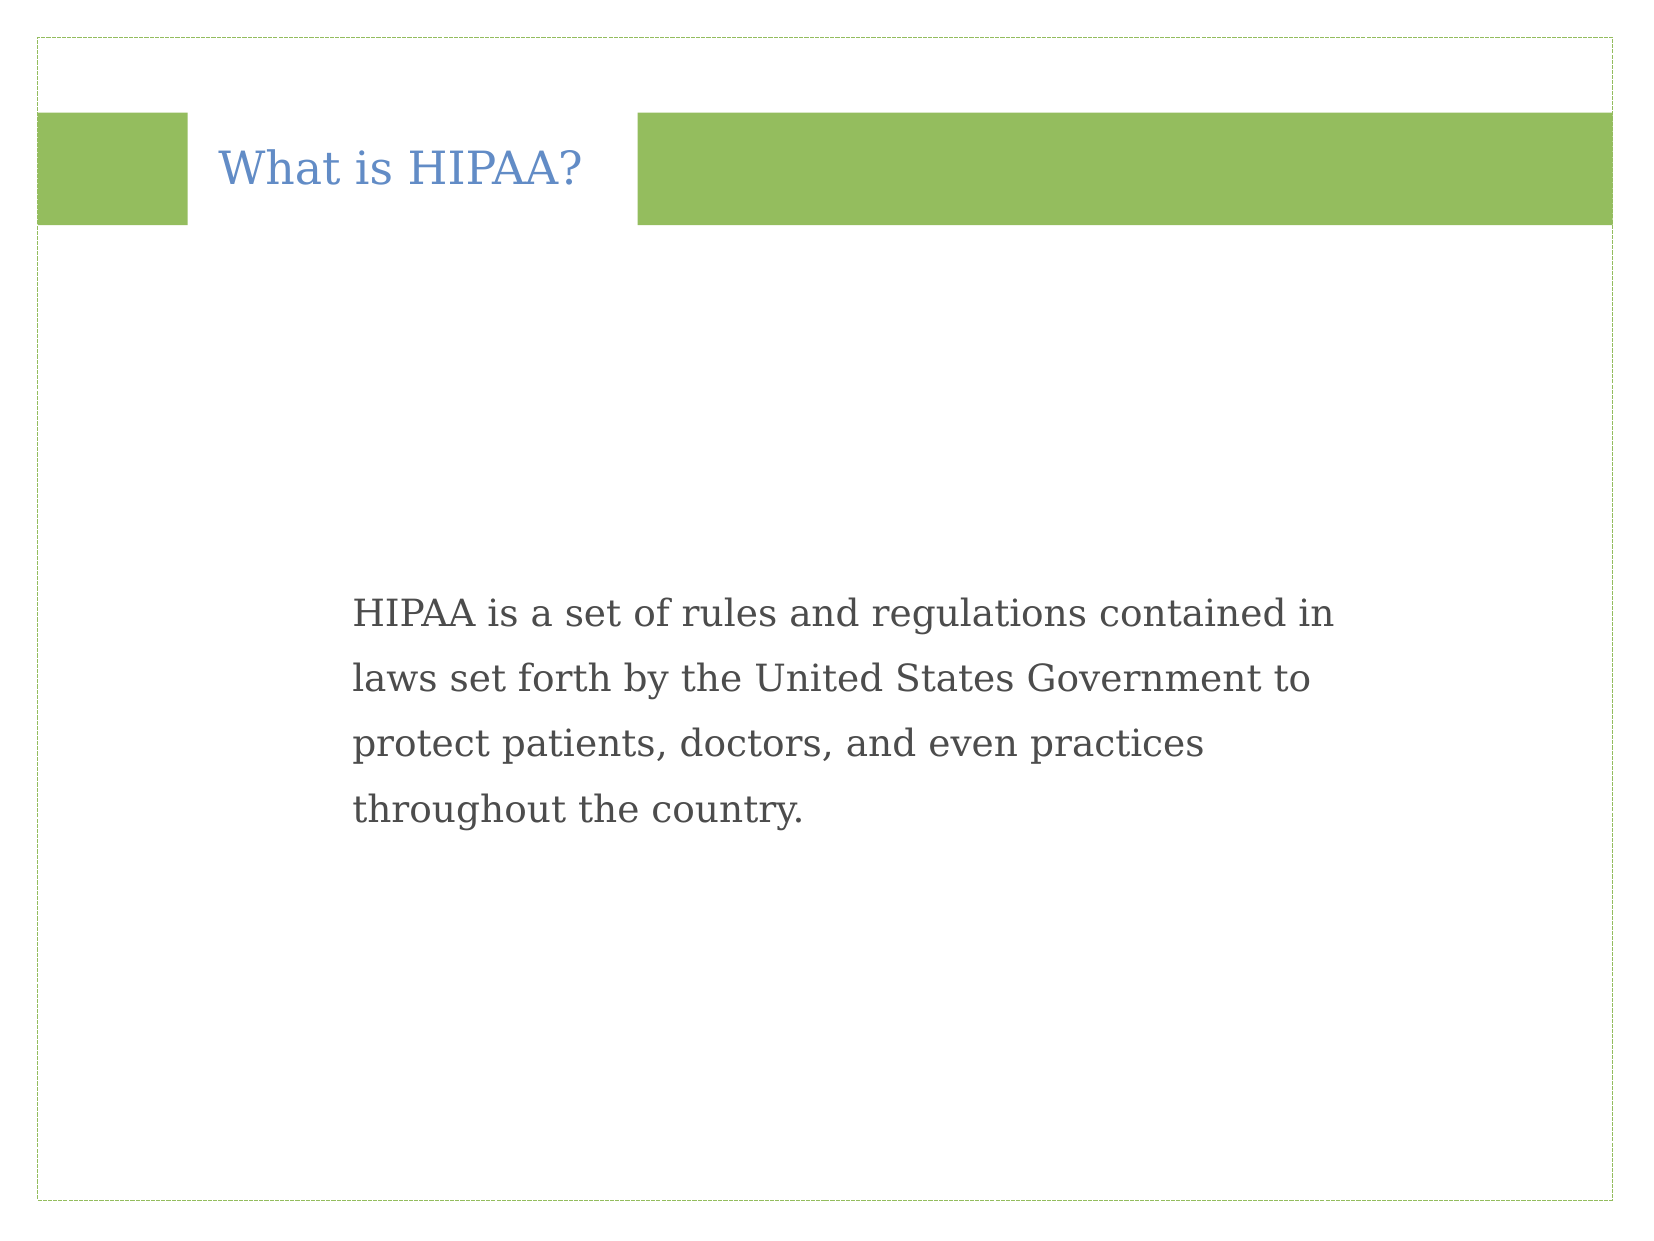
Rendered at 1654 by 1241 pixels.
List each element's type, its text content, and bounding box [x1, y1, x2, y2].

text_box HIPAA is a set of rules and regulations contained in laws set forth by the United States Government to protect patients, doctors, and even practices throughout the country. [337, 562, 1426, 1088]
text_box [37, 112, 188, 226]
text_box [637, 112, 1613, 226]
text_box What is HIPAA? [203, 134, 599, 203]
